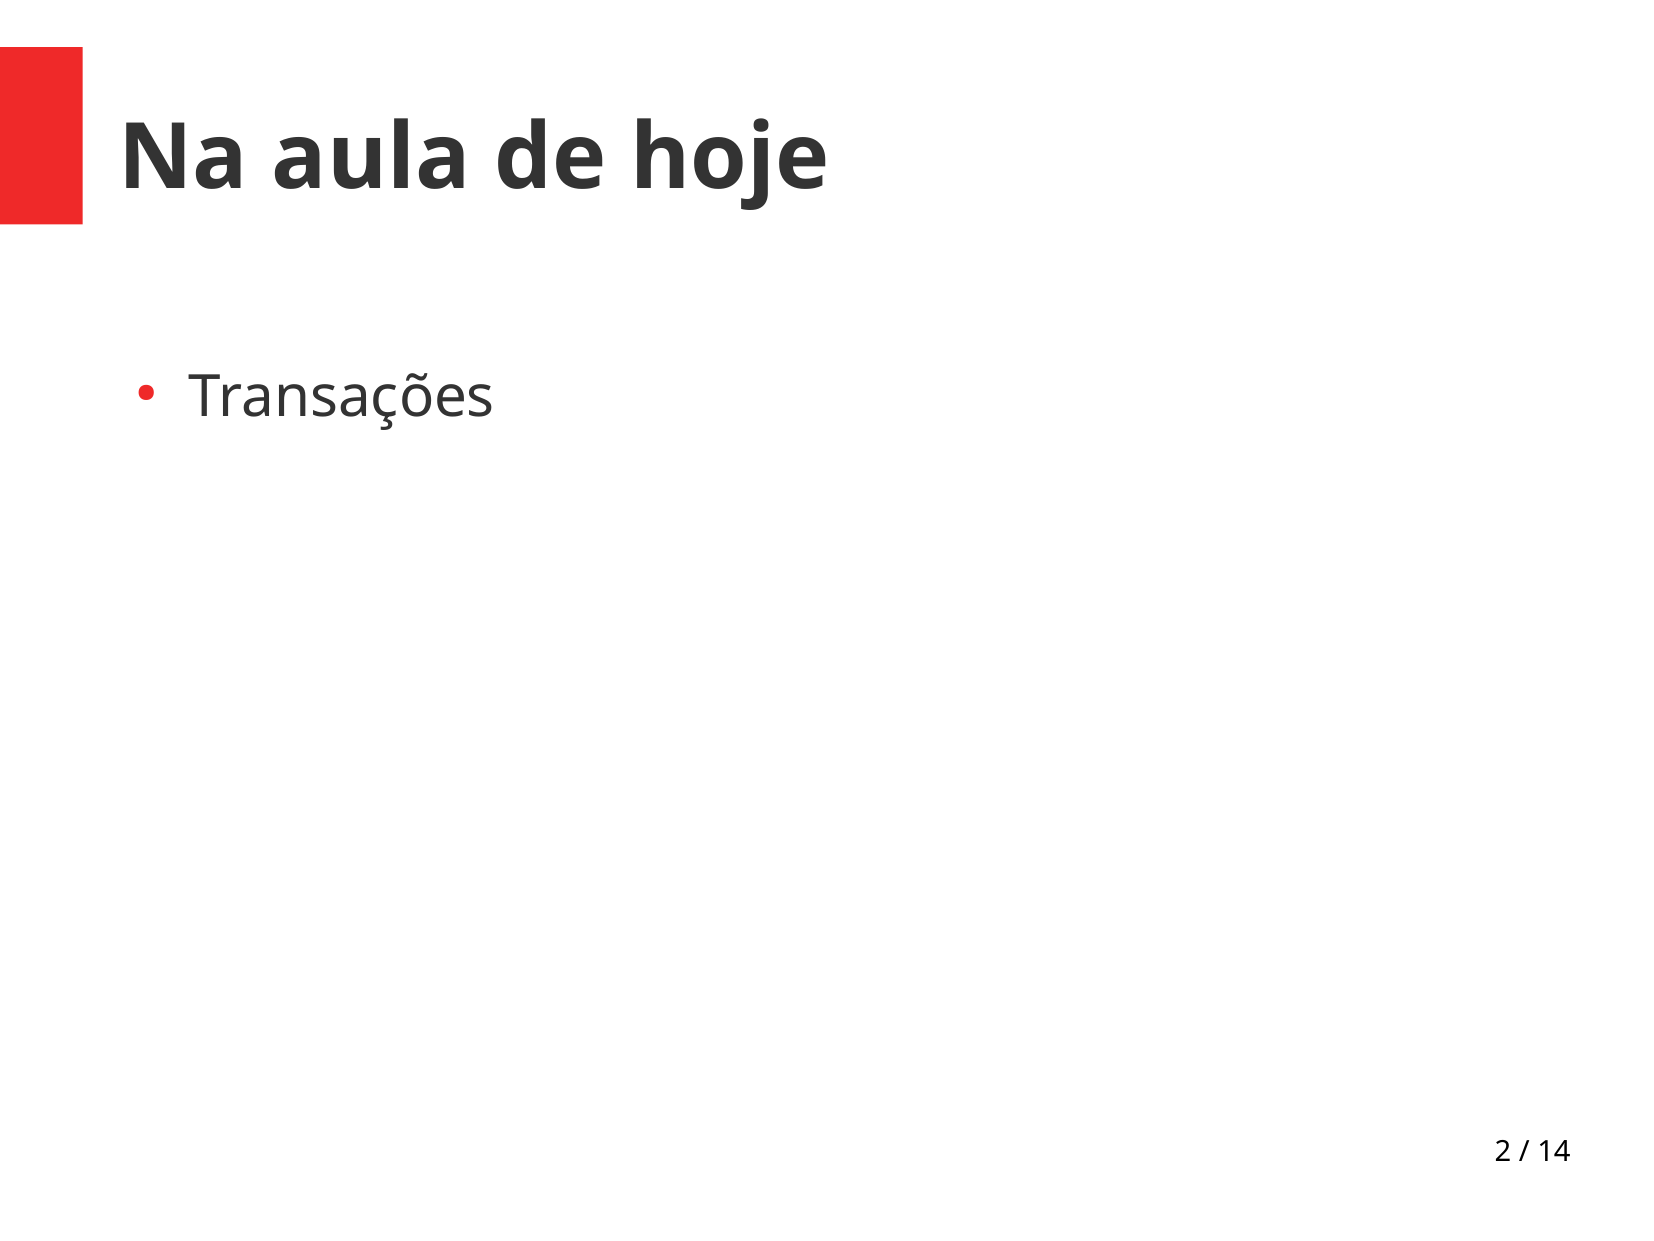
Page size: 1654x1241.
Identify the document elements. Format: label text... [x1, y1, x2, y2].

list Transações [118, 354, 1536, 1074]
title Na aula de hoje [118, 49, 1571, 257]
